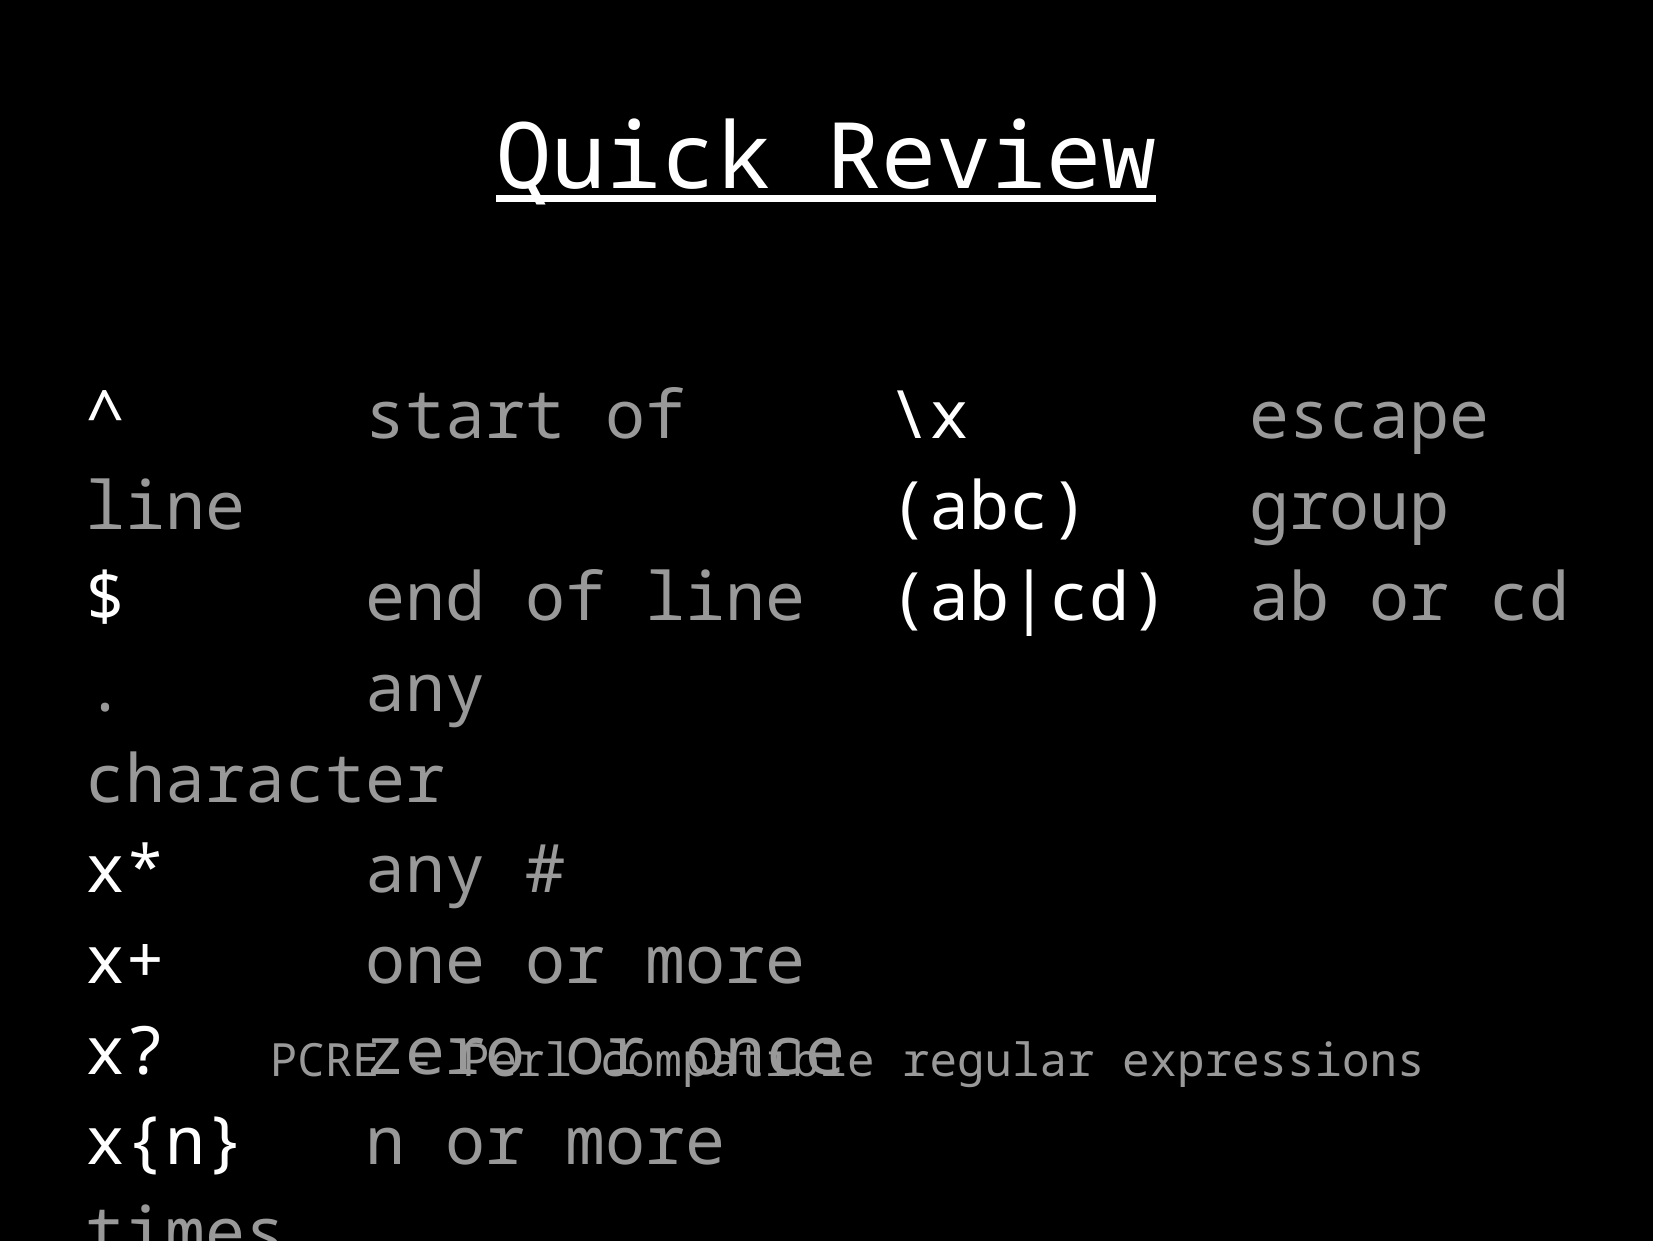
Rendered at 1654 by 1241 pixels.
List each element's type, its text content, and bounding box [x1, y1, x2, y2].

table_header \x escape (abc) group (ab|cd) ab or cd [875, 360, 1635, 1241]
text_box PCRE - Perl compatible regular expressions [255, 1020, 1456, 1080]
table_header ^ start of line $ end of line . any character x* any # x+ one or more x? zero or once x{n} n or more times x{n,m} n to m times [71, 360, 875, 1241]
title Quick Review [82, 49, 1571, 257]
